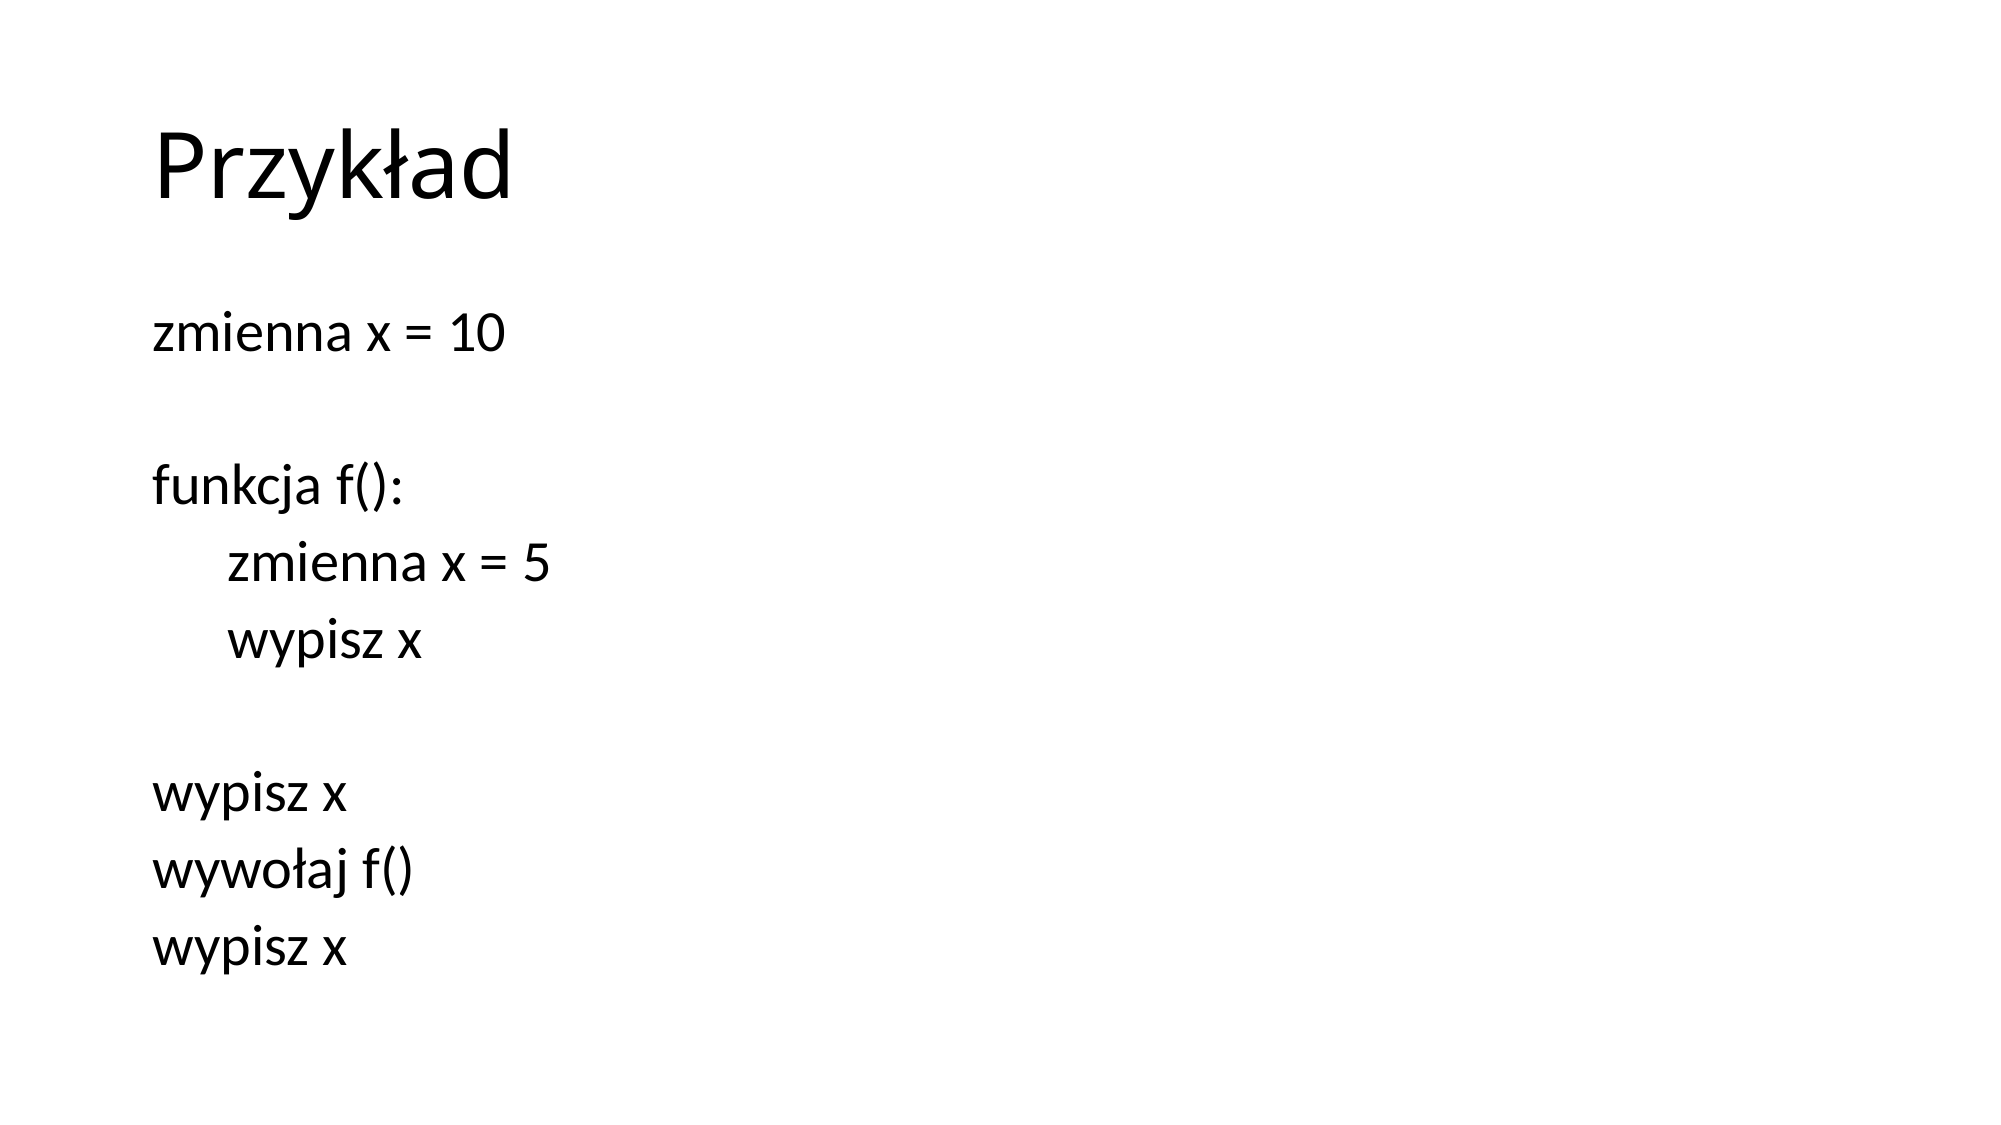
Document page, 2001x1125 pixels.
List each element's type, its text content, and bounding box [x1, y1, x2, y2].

list zmienna x = 10 funkcja f(): zmienna x = 5 wypisz x wypisz x wywołaj f() wypisz x [137, 299, 1863, 1014]
title Przykład [137, 59, 1863, 278]
